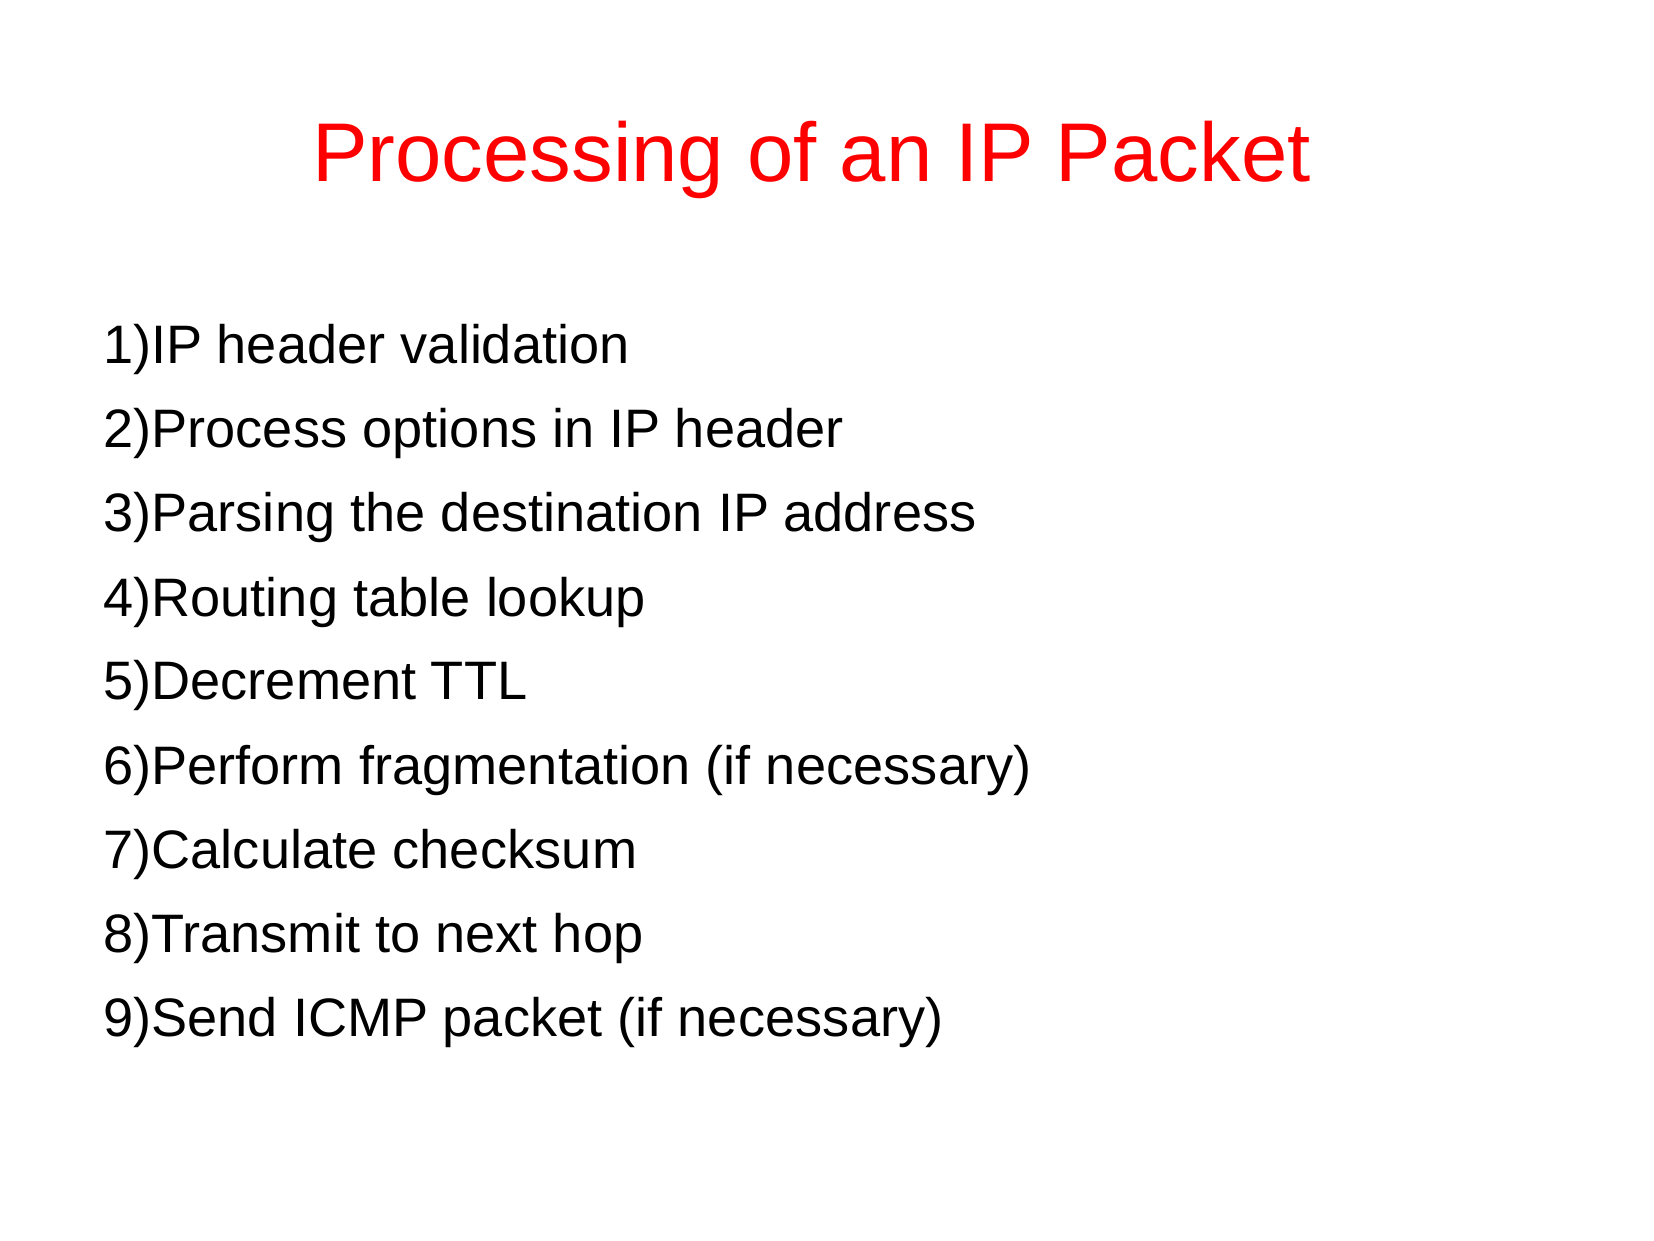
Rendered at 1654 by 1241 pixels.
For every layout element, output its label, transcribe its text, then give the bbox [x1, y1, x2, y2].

text_box IP header validation Process options in IP header Parsing the destination IP address Routing table lookup Decrement TTL Perform fragmentation (if necessary) Calculate checksum Transmit to next hop Send ICMP packet (if necessary) [88, 307, 1538, 1134]
title Processing of an IP Packet [0, 49, 1654, 257]
